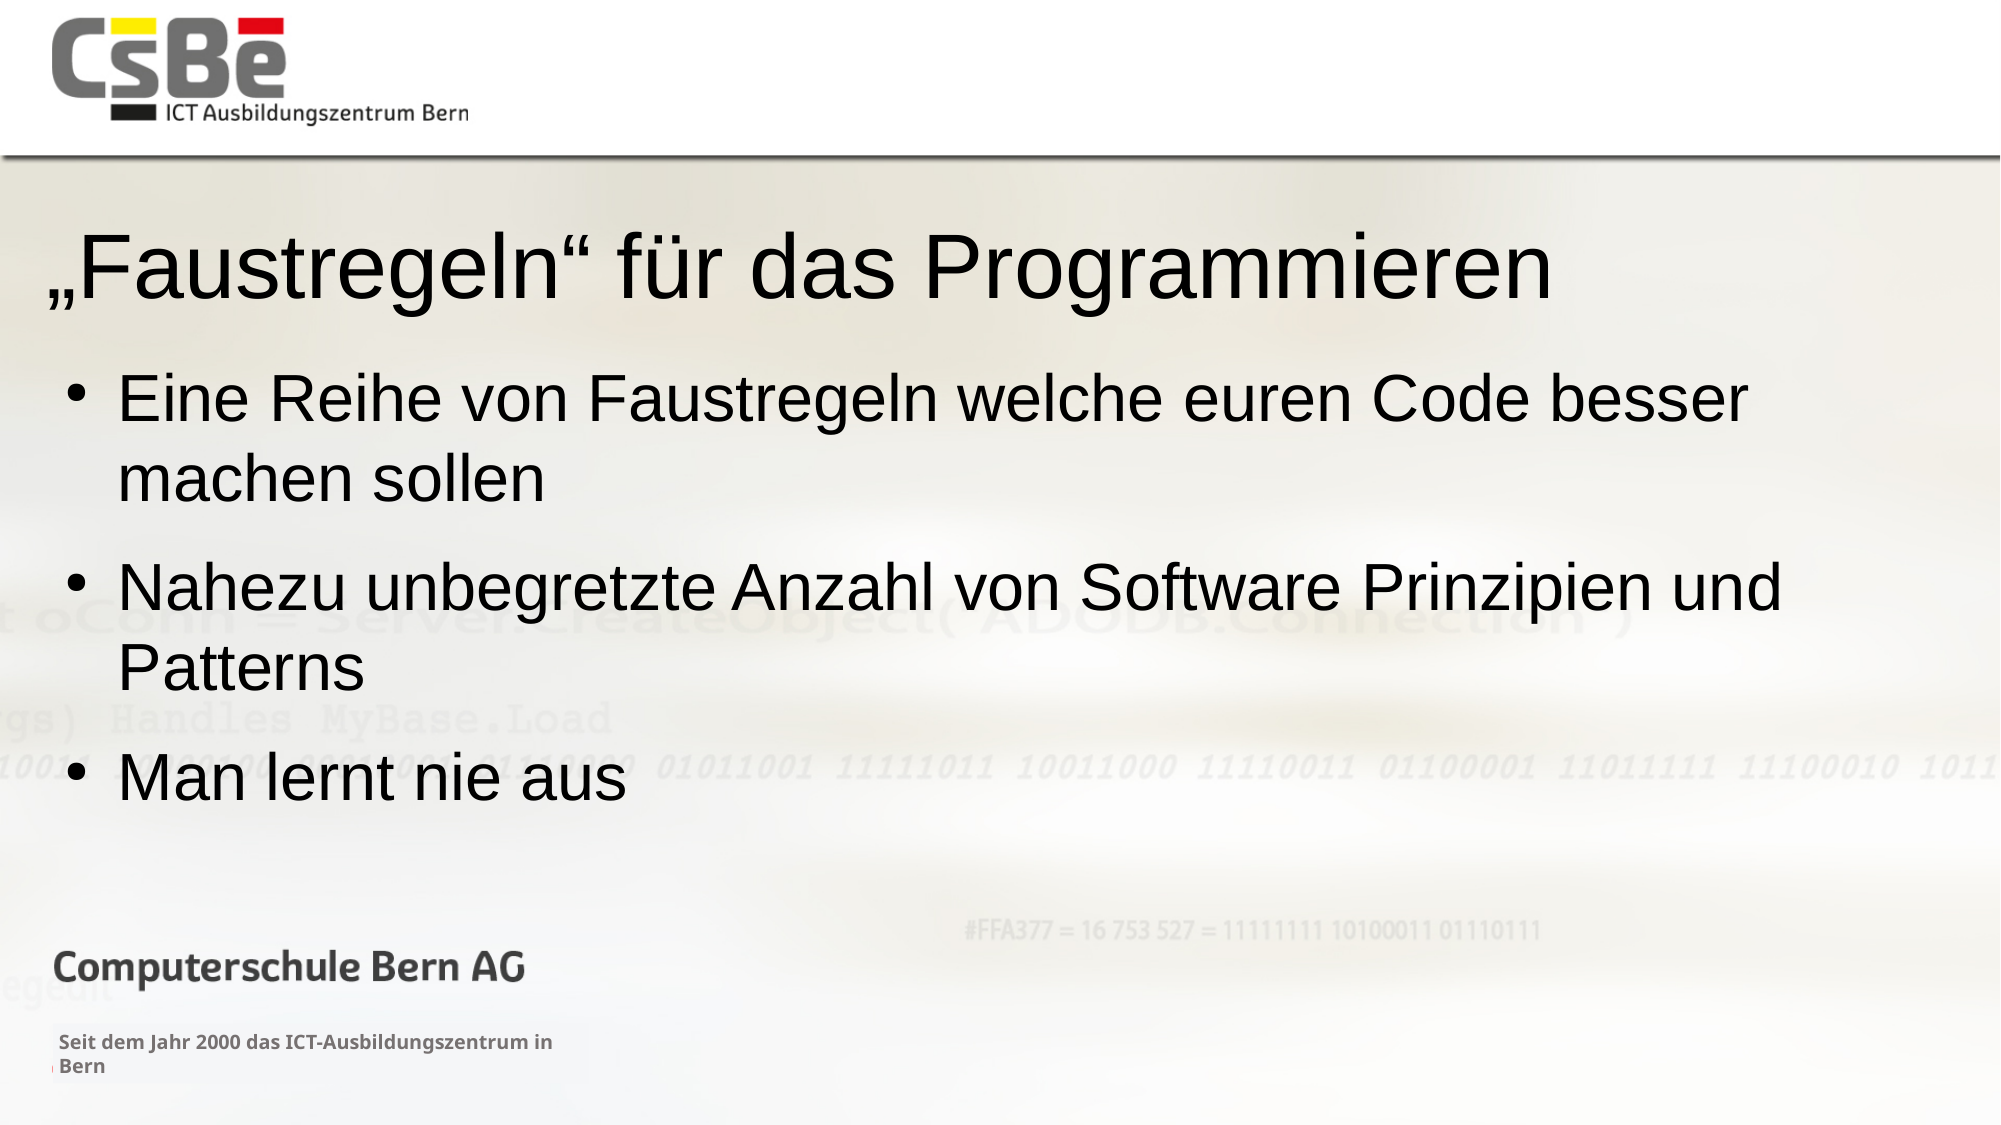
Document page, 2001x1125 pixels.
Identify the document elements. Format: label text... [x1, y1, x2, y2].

list „Faustregeln“ für das Programmieren [46, 206, 1920, 355]
list Eine Reihe von Faustregeln welche euren Code besser machen sollen Nahezu unbegretzte Anzahl von Software Prinzipien und Patterns Man lernt nie aus [46, 355, 1920, 886]
picture [0, 0, 2001, 1125]
